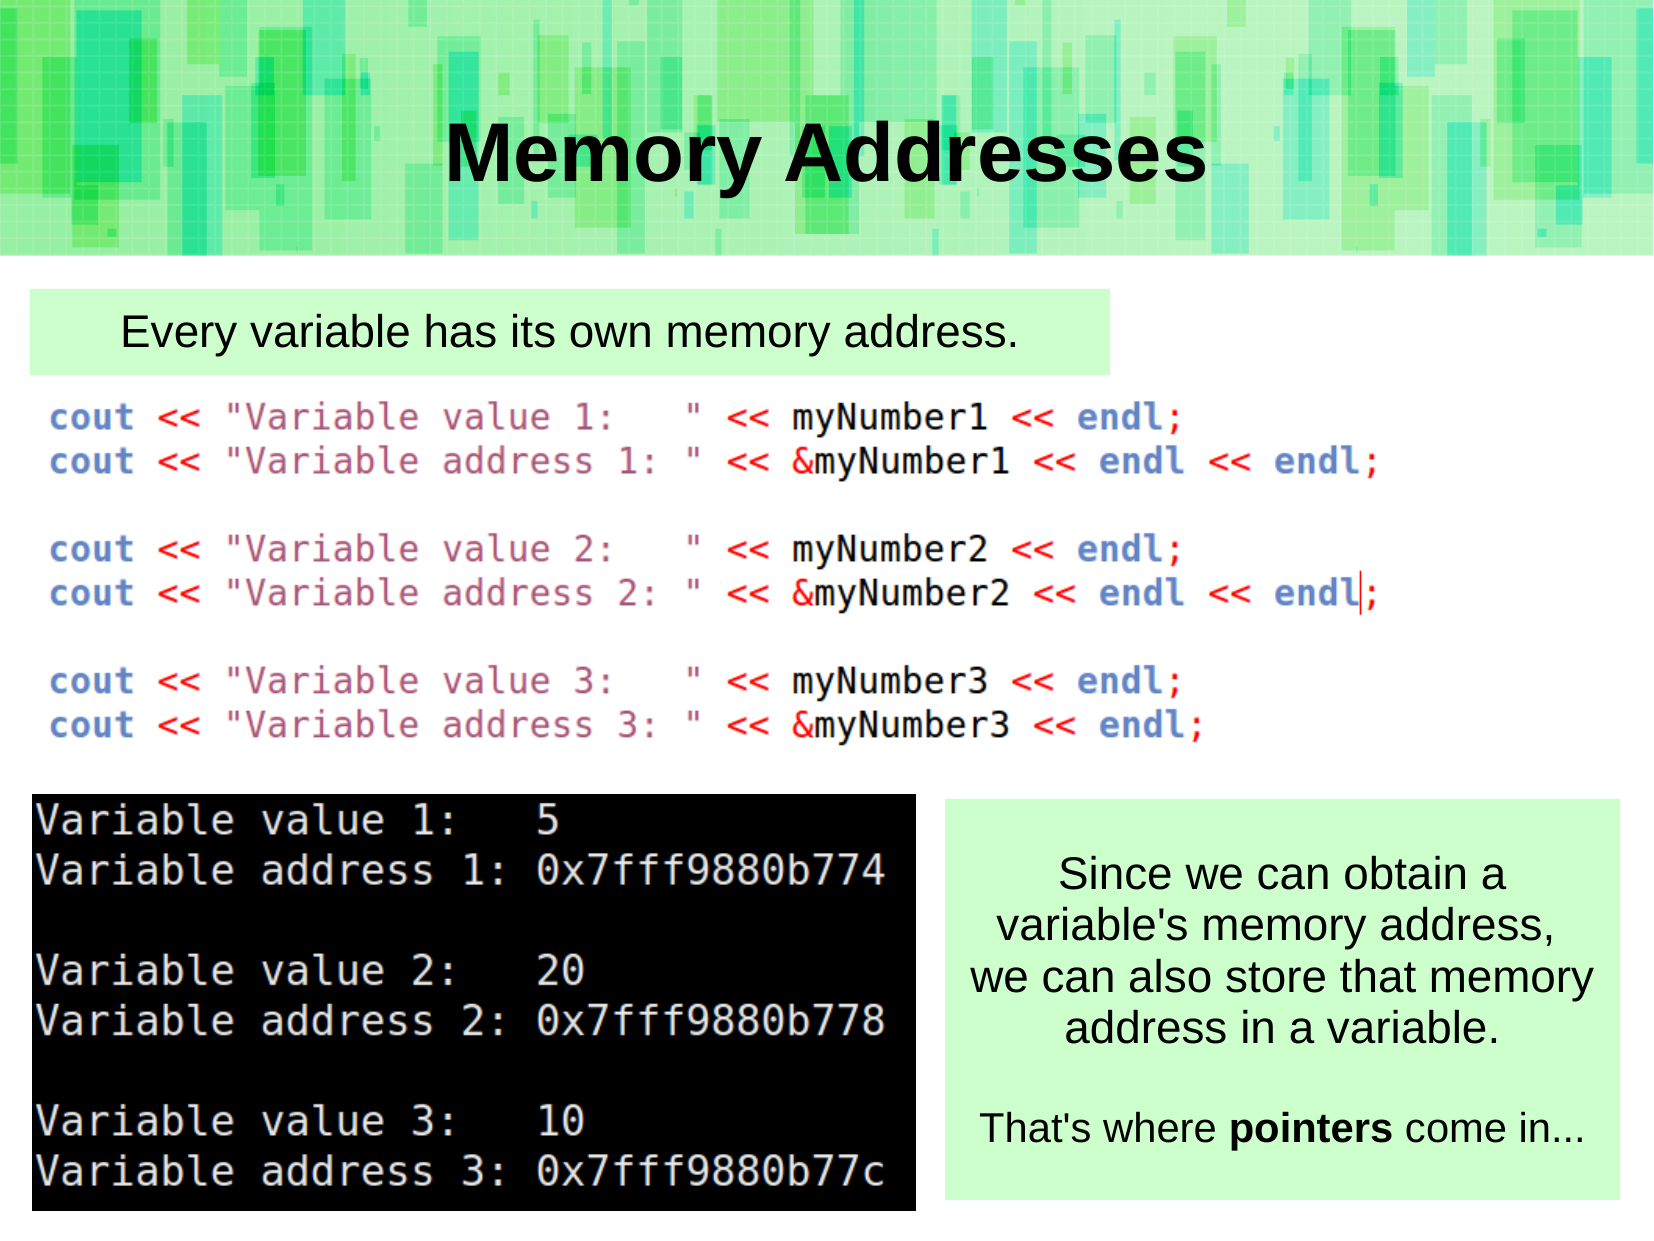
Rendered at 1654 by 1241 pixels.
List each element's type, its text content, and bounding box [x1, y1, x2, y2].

text_box Every variable has its own memory address. [30, 288, 1111, 376]
title Memory Addresses [82, 49, 1571, 257]
picture [0, 0, 1654, 1241]
text_box Since we can obtain a variable's memory address, we can also store that memory address in a variable. That's where pointers come in... [945, 798, 1621, 1201]
